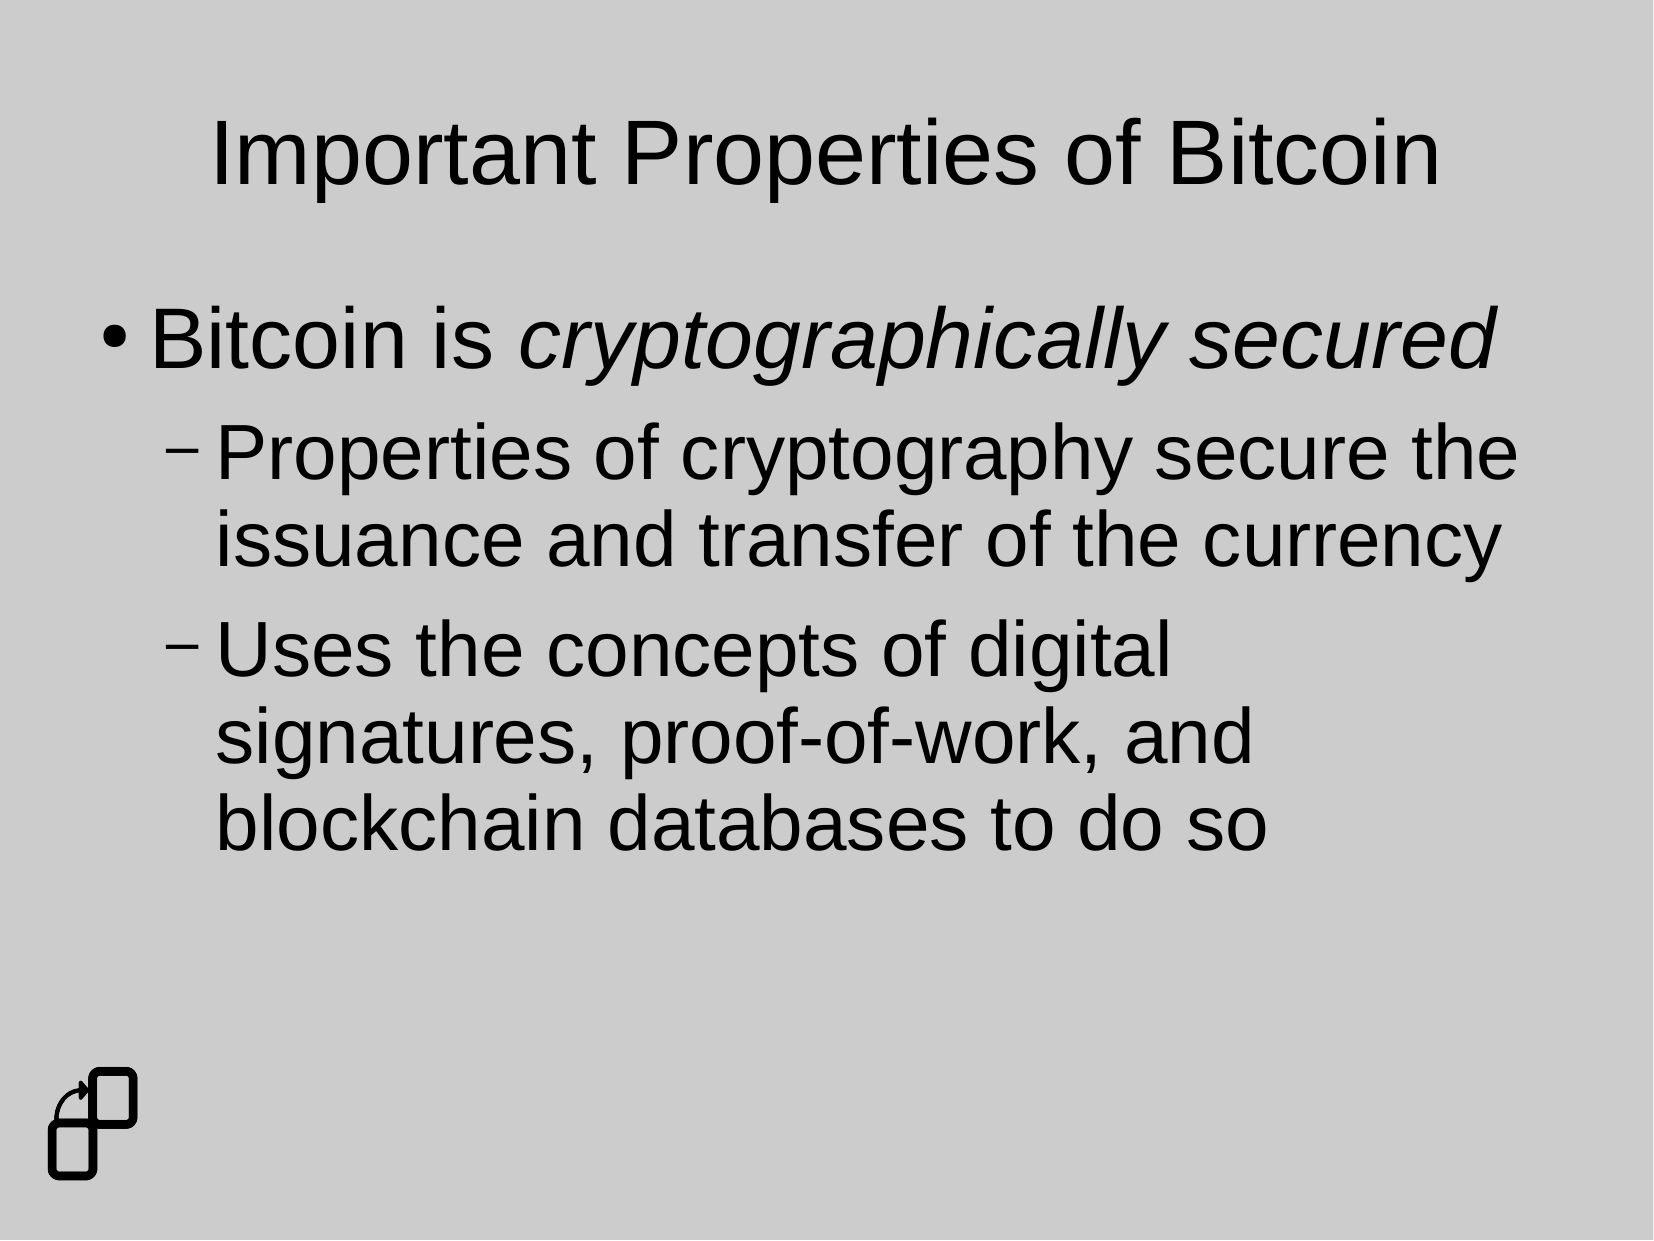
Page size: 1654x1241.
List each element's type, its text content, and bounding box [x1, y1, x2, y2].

list Bitcoin is cryptographically secured Properties of cryptography secure the issuance and transfer of the currency Uses the concepts of digital signatures, proof-of-work, and blockchain databases to do so [82, 290, 1571, 1010]
title Important Properties of Bitcoin [82, 49, 1571, 257]
picture [30, 1062, 153, 1186]
